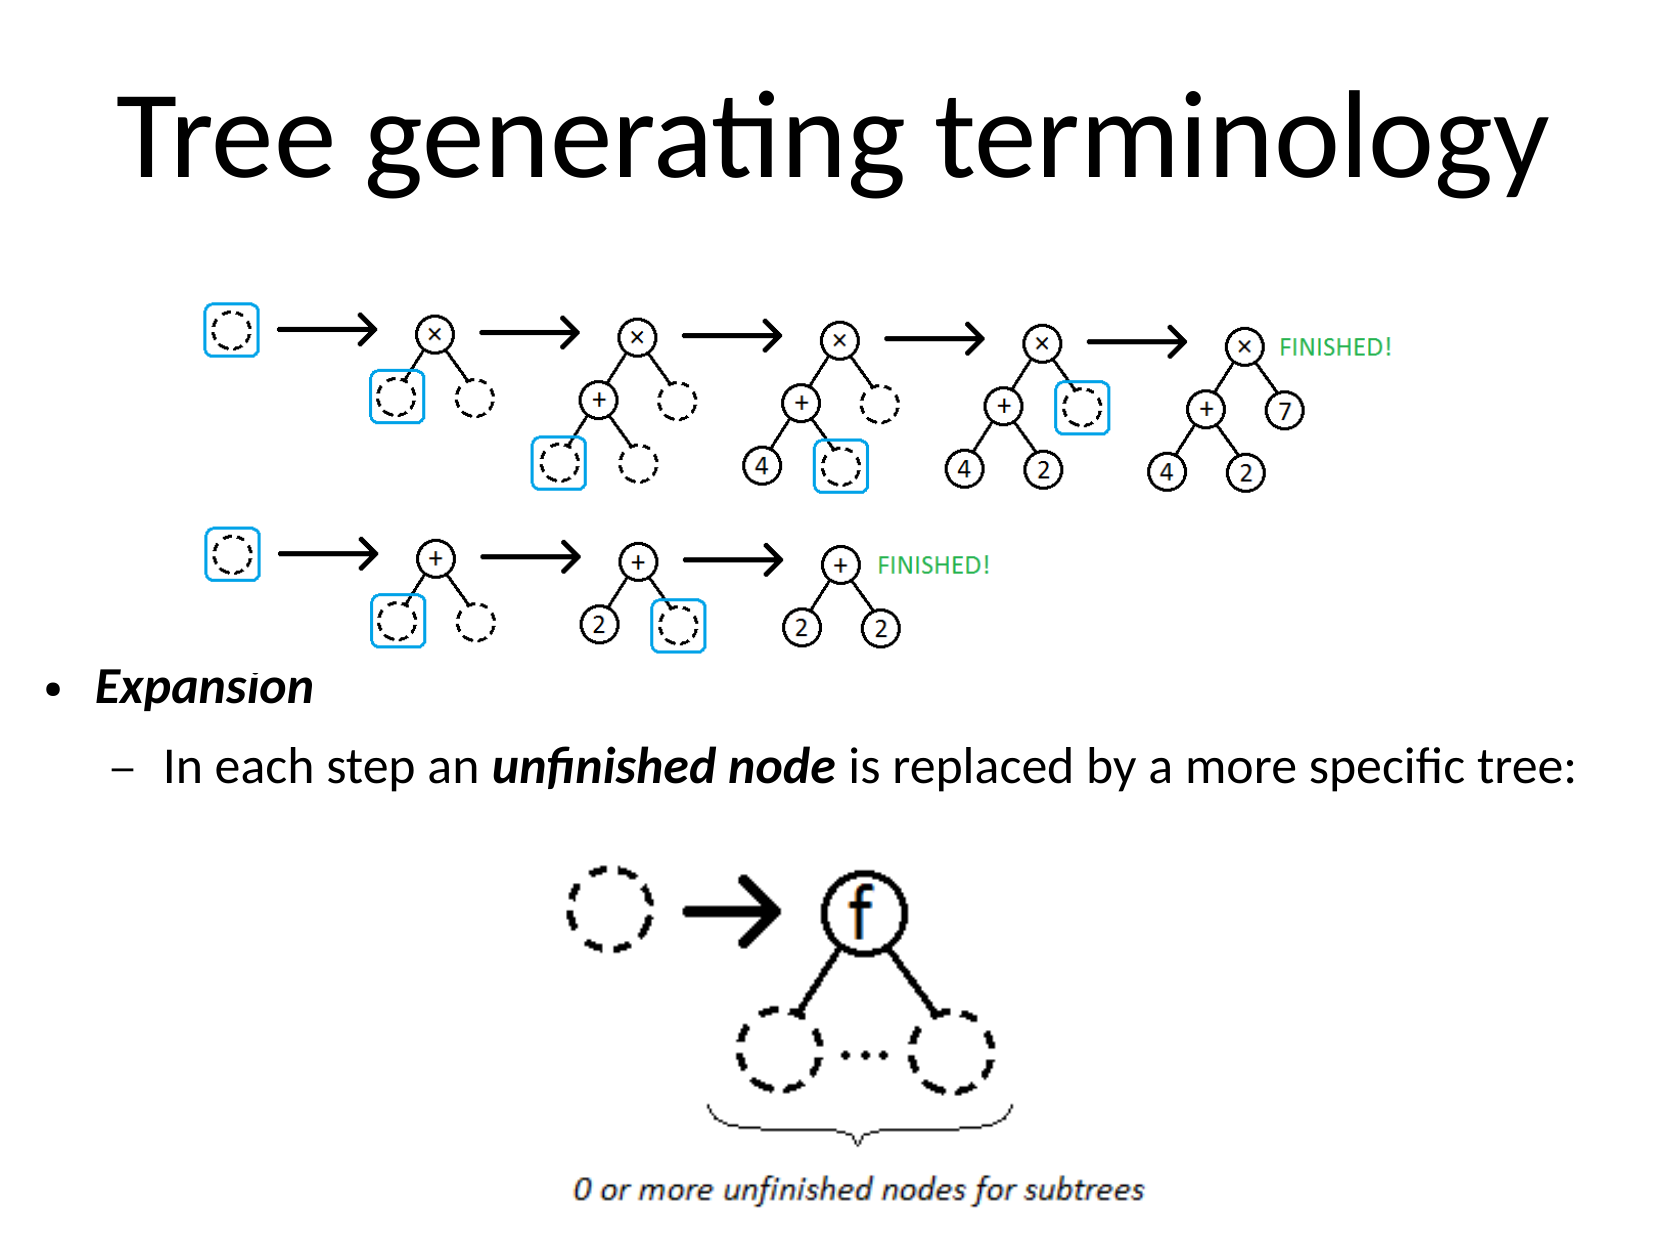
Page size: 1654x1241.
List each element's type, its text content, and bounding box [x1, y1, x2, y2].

picture [187, 288, 1411, 673]
list Expansion In each step an unfinished node is replaced by a more specific tree: [26, 664, 1594, 844]
title Tree generating terminology [90, 70, 1579, 223]
picture [507, 813, 1192, 1241]
